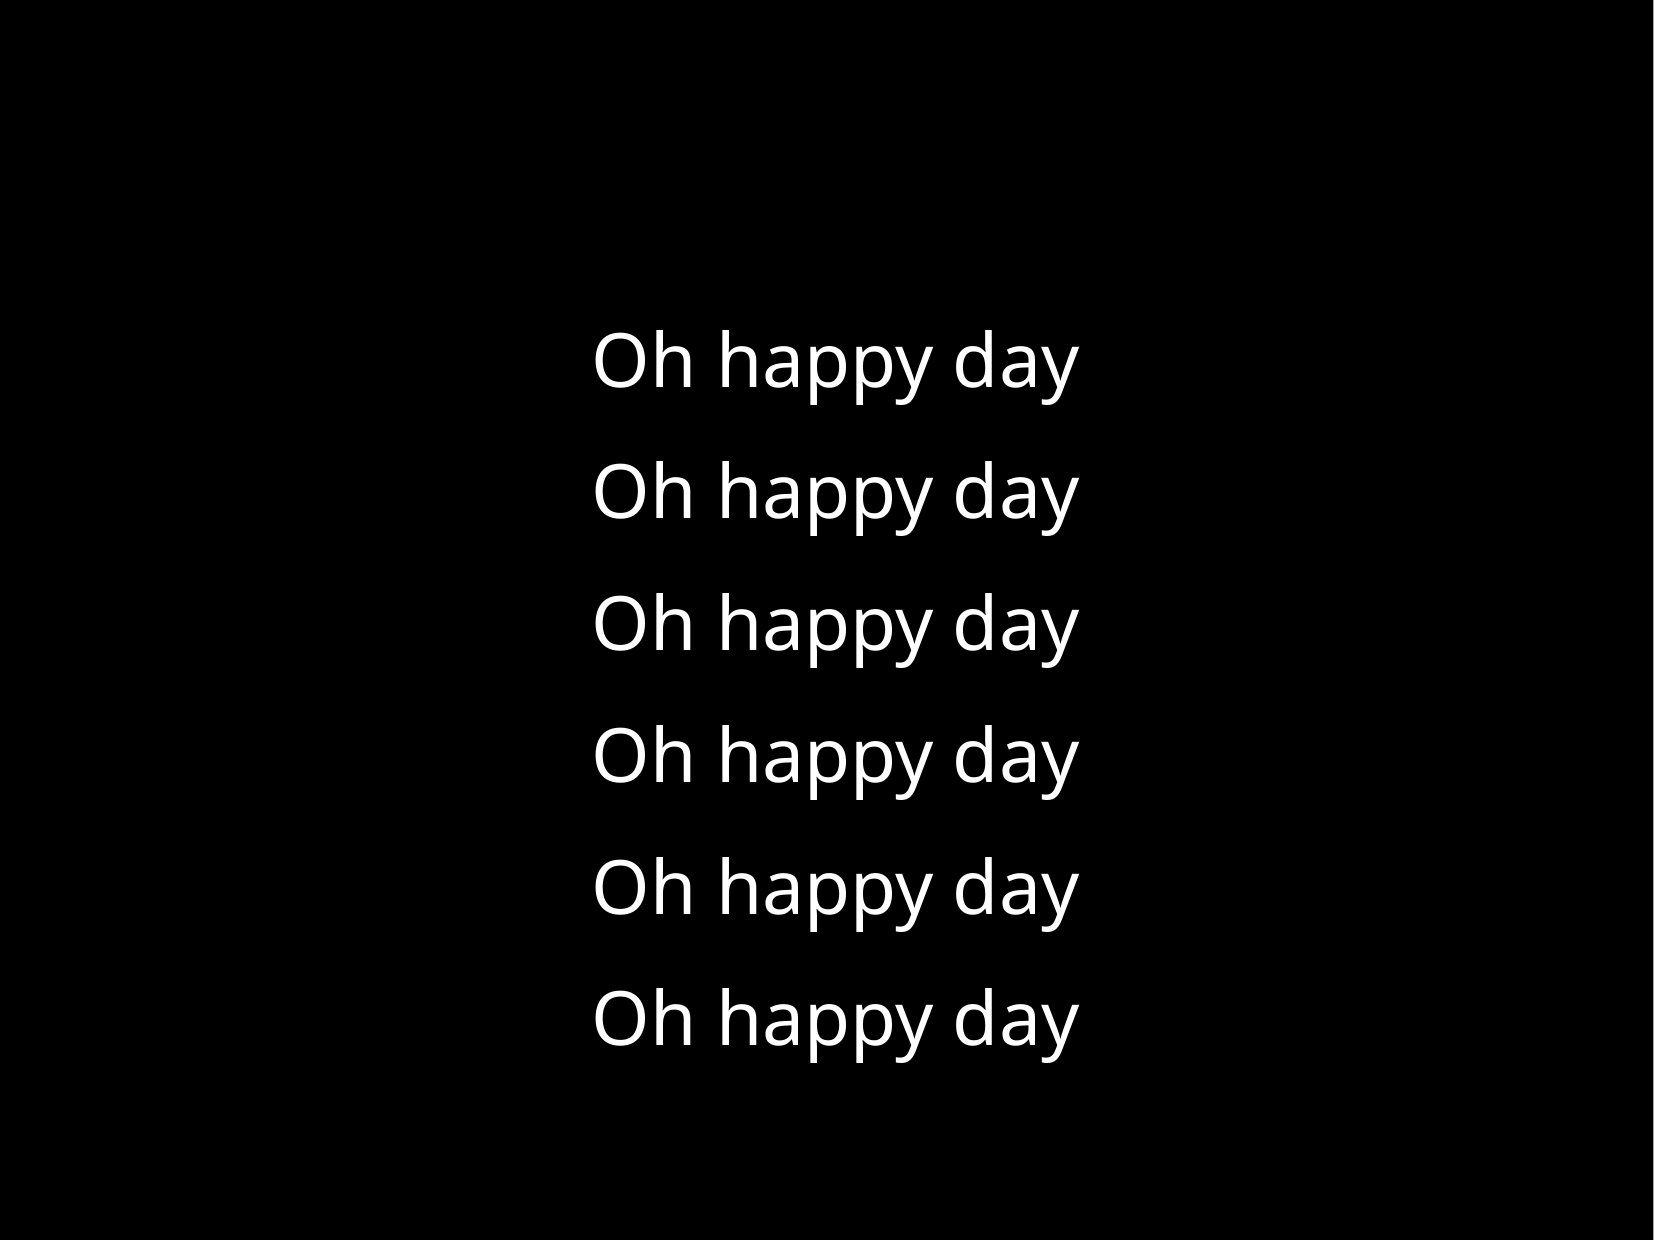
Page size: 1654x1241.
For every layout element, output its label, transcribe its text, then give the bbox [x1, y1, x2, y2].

list Oh happy day Oh happy day Oh happy day Oh happy day Oh happy day Oh happy day [0, 307, 1654, 1229]
